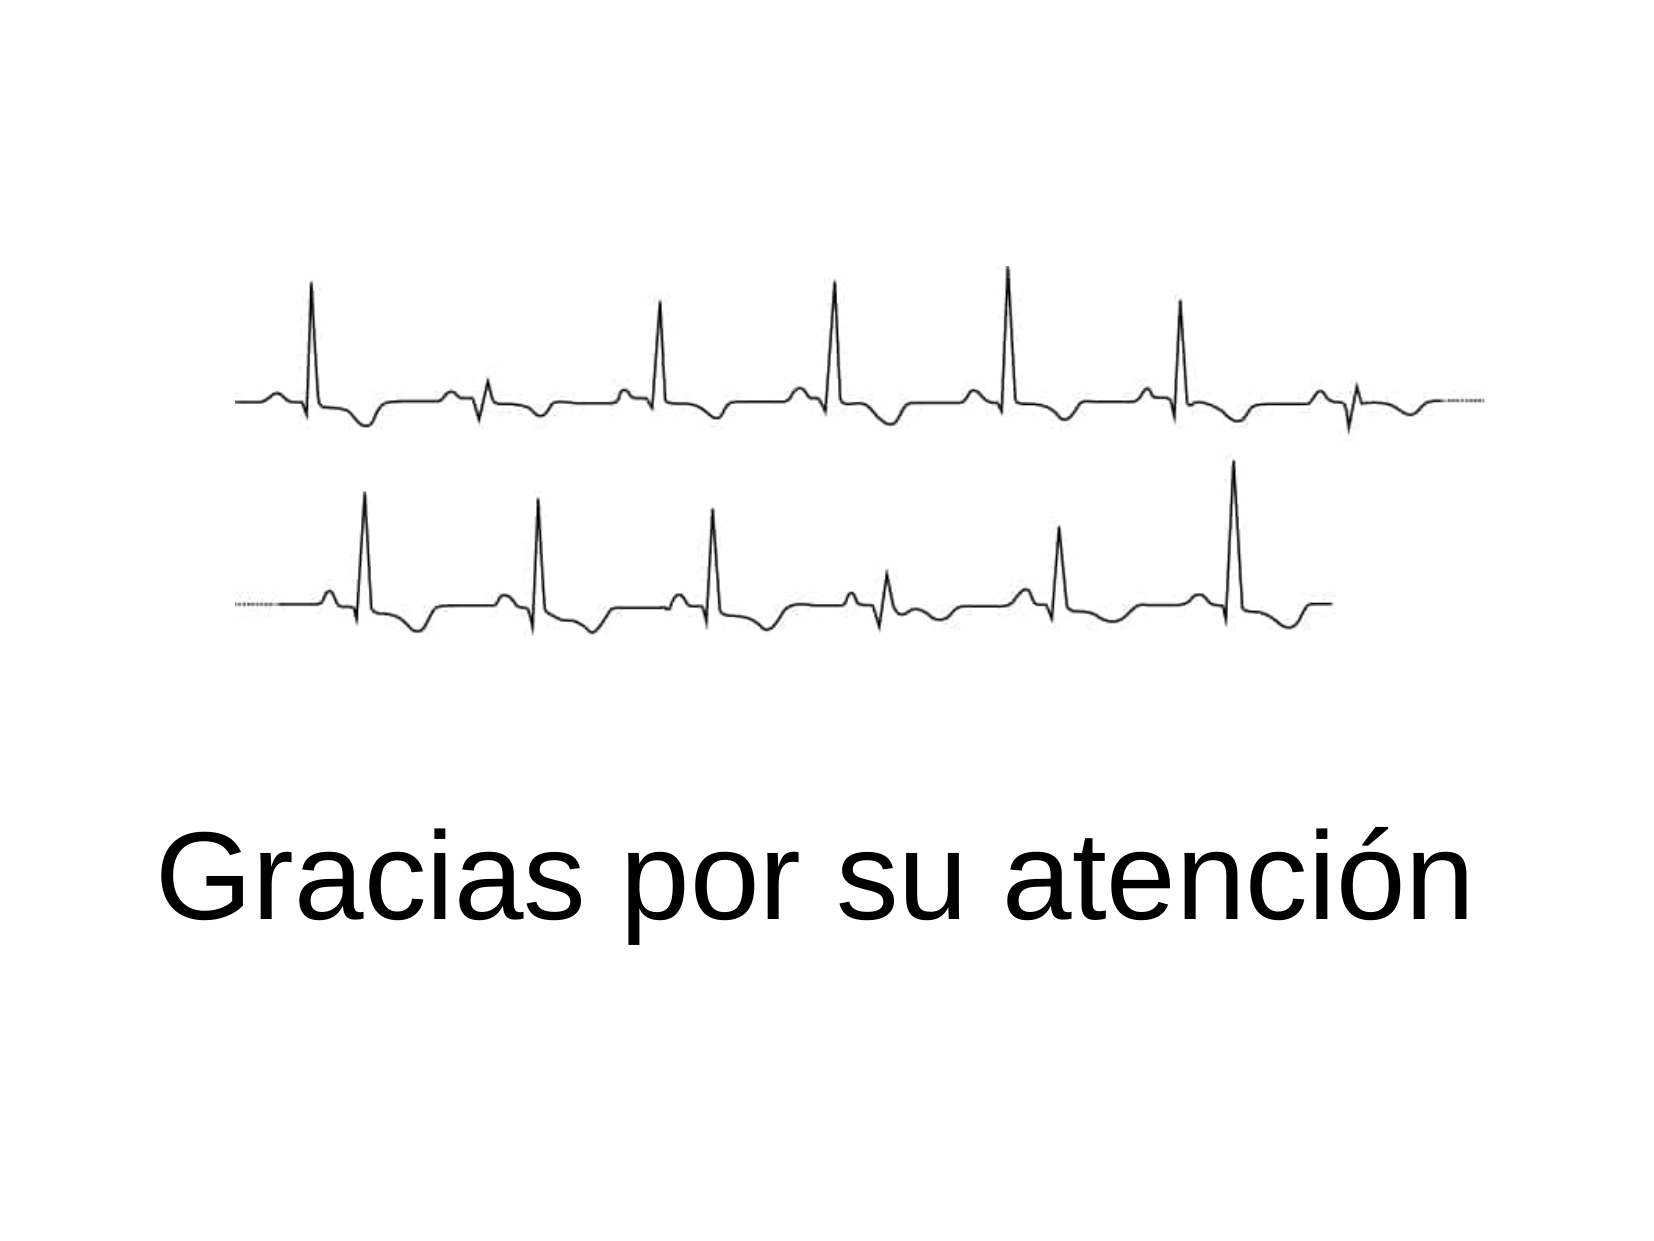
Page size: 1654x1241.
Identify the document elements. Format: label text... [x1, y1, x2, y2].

picture [235, 266, 1486, 636]
title Gracias por su atención [71, 772, 1561, 980]
